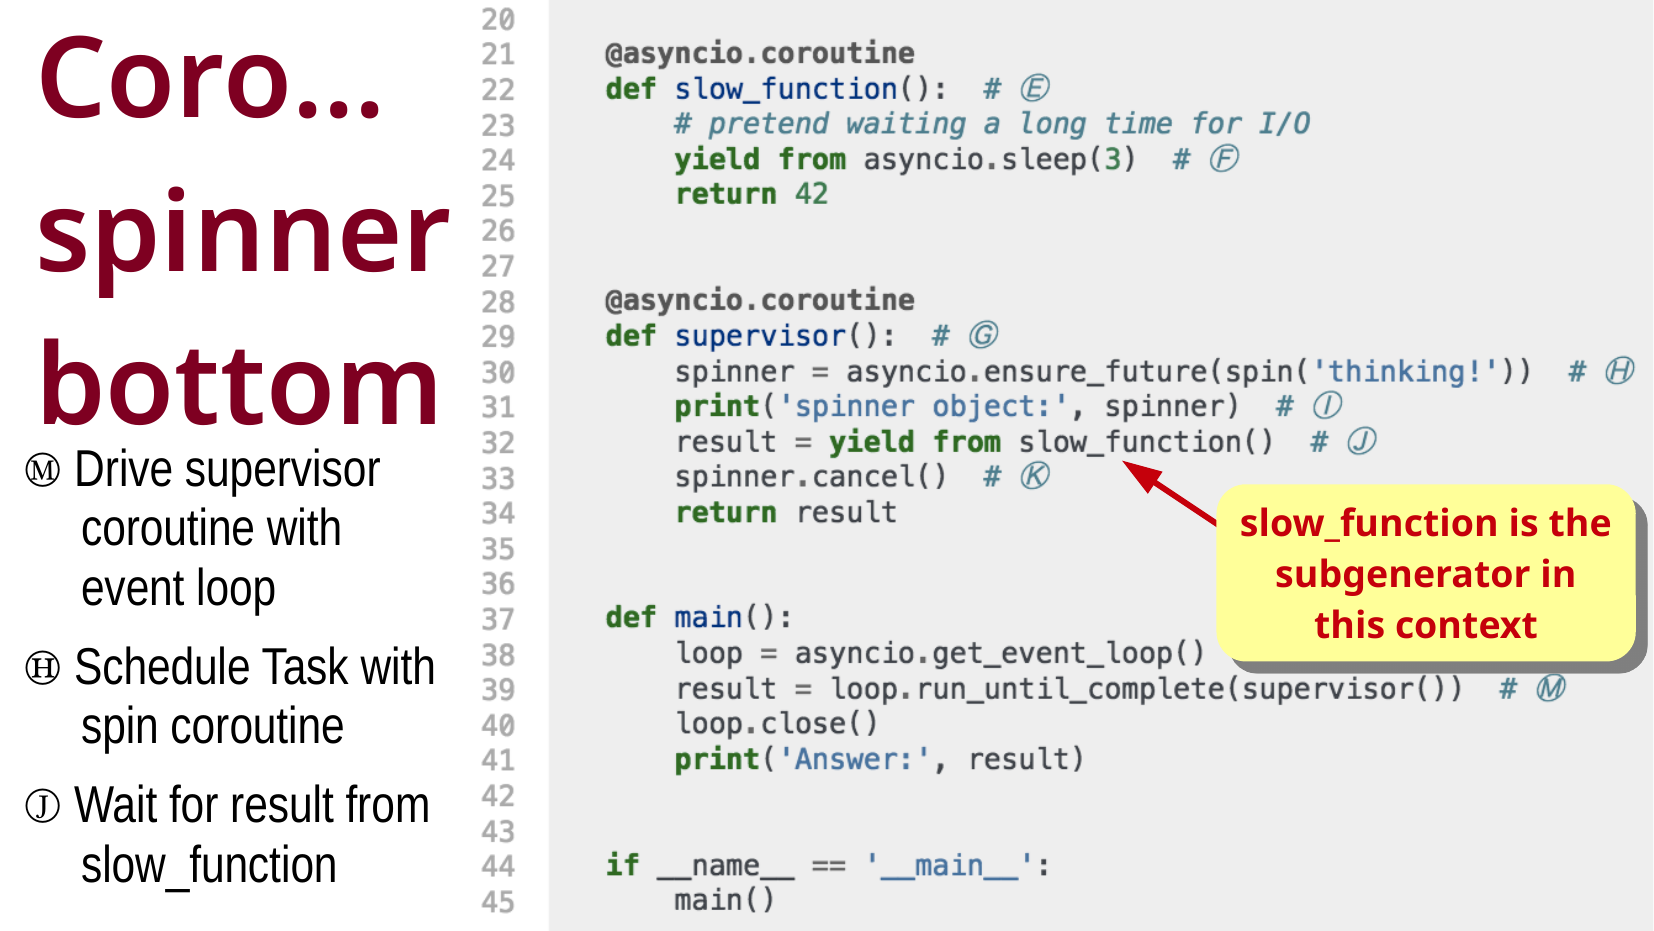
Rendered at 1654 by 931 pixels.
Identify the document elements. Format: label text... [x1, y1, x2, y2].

picture [458, 0, 1654, 931]
text_box slow_function is the subgenerator in this context [1216, 484, 1636, 662]
list Ⓜ Drive supervisor coroutine with event loop Ⓗ Schedule Task with spin coroutine Ⓙ Wait for result from slow_function [23, 437, 497, 899]
title Coro... spinner: bottom [35, 59, 458, 396]
